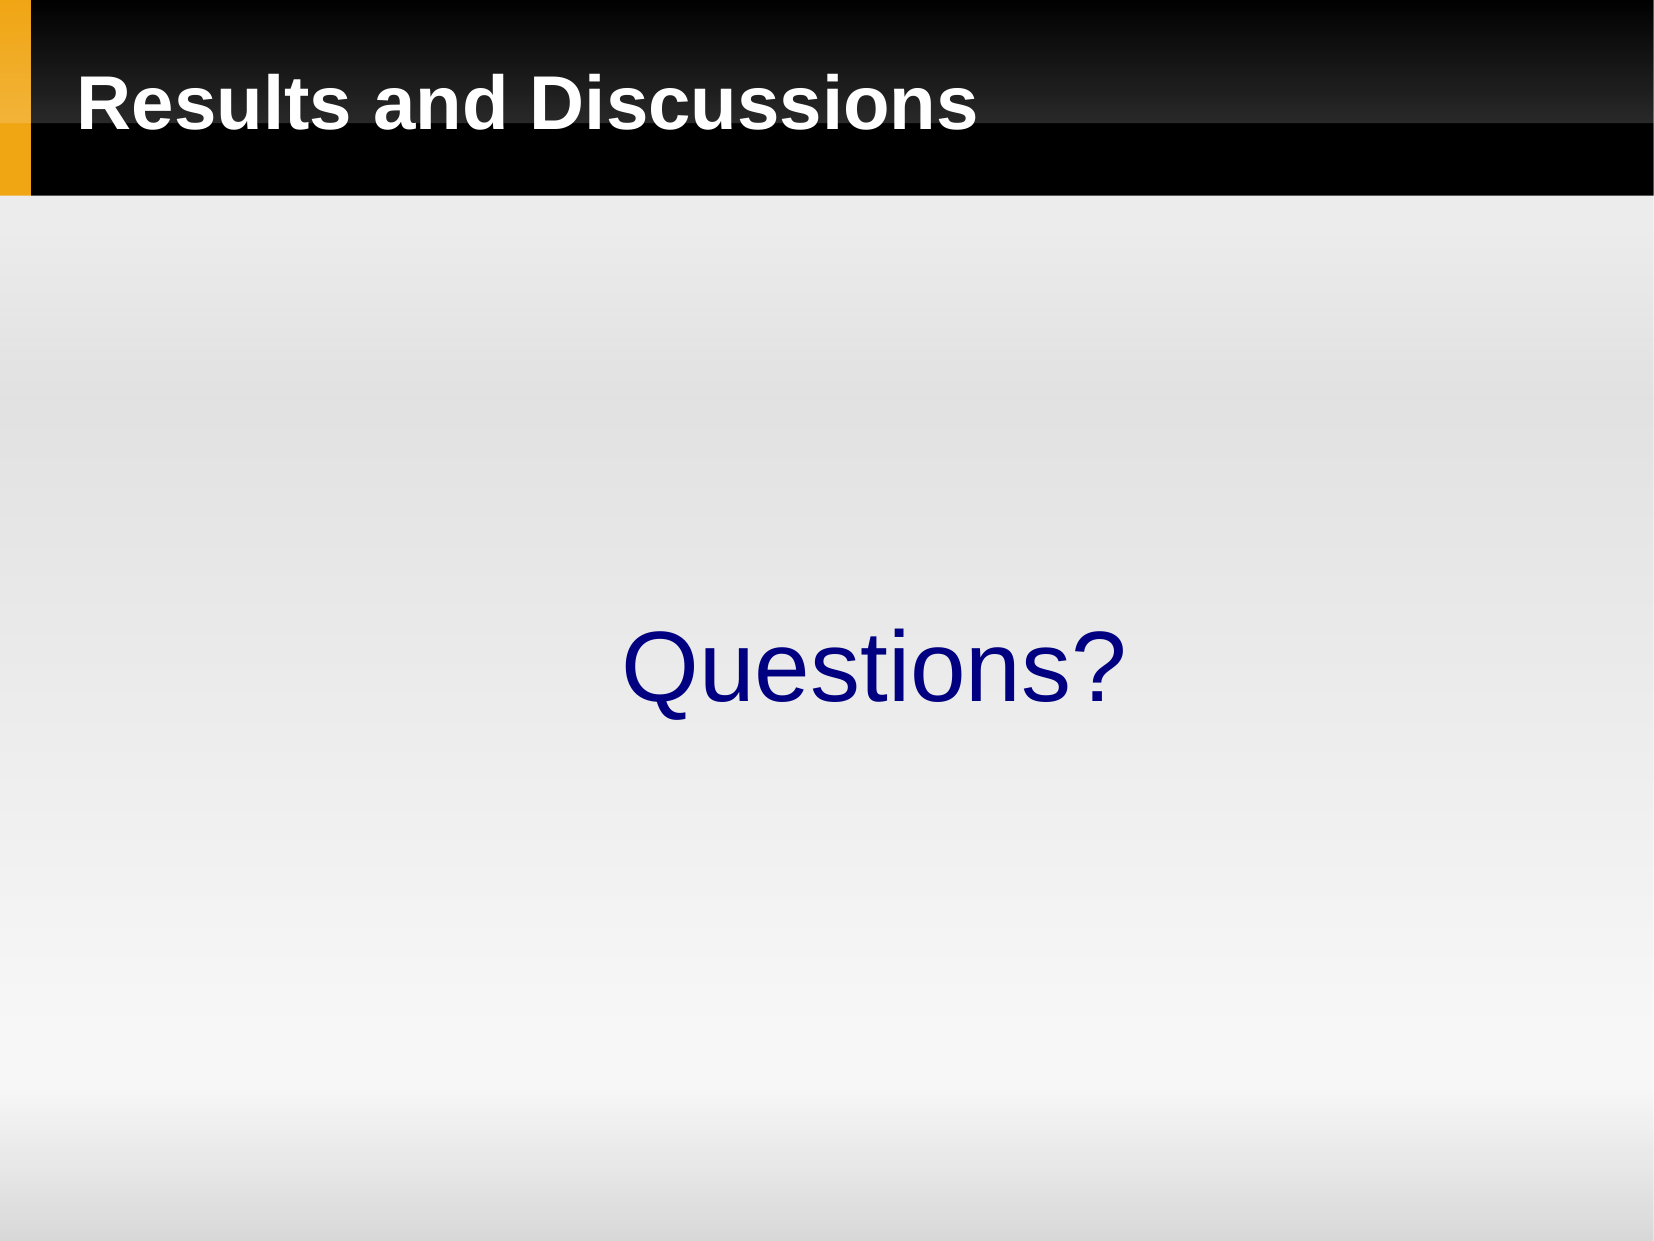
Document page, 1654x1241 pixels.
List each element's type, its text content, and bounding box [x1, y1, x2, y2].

title Results and Discussions [76, 0, 1565, 208]
picture [0, 0, 1654, 1241]
text_box Questions? [535, 611, 1142, 723]
